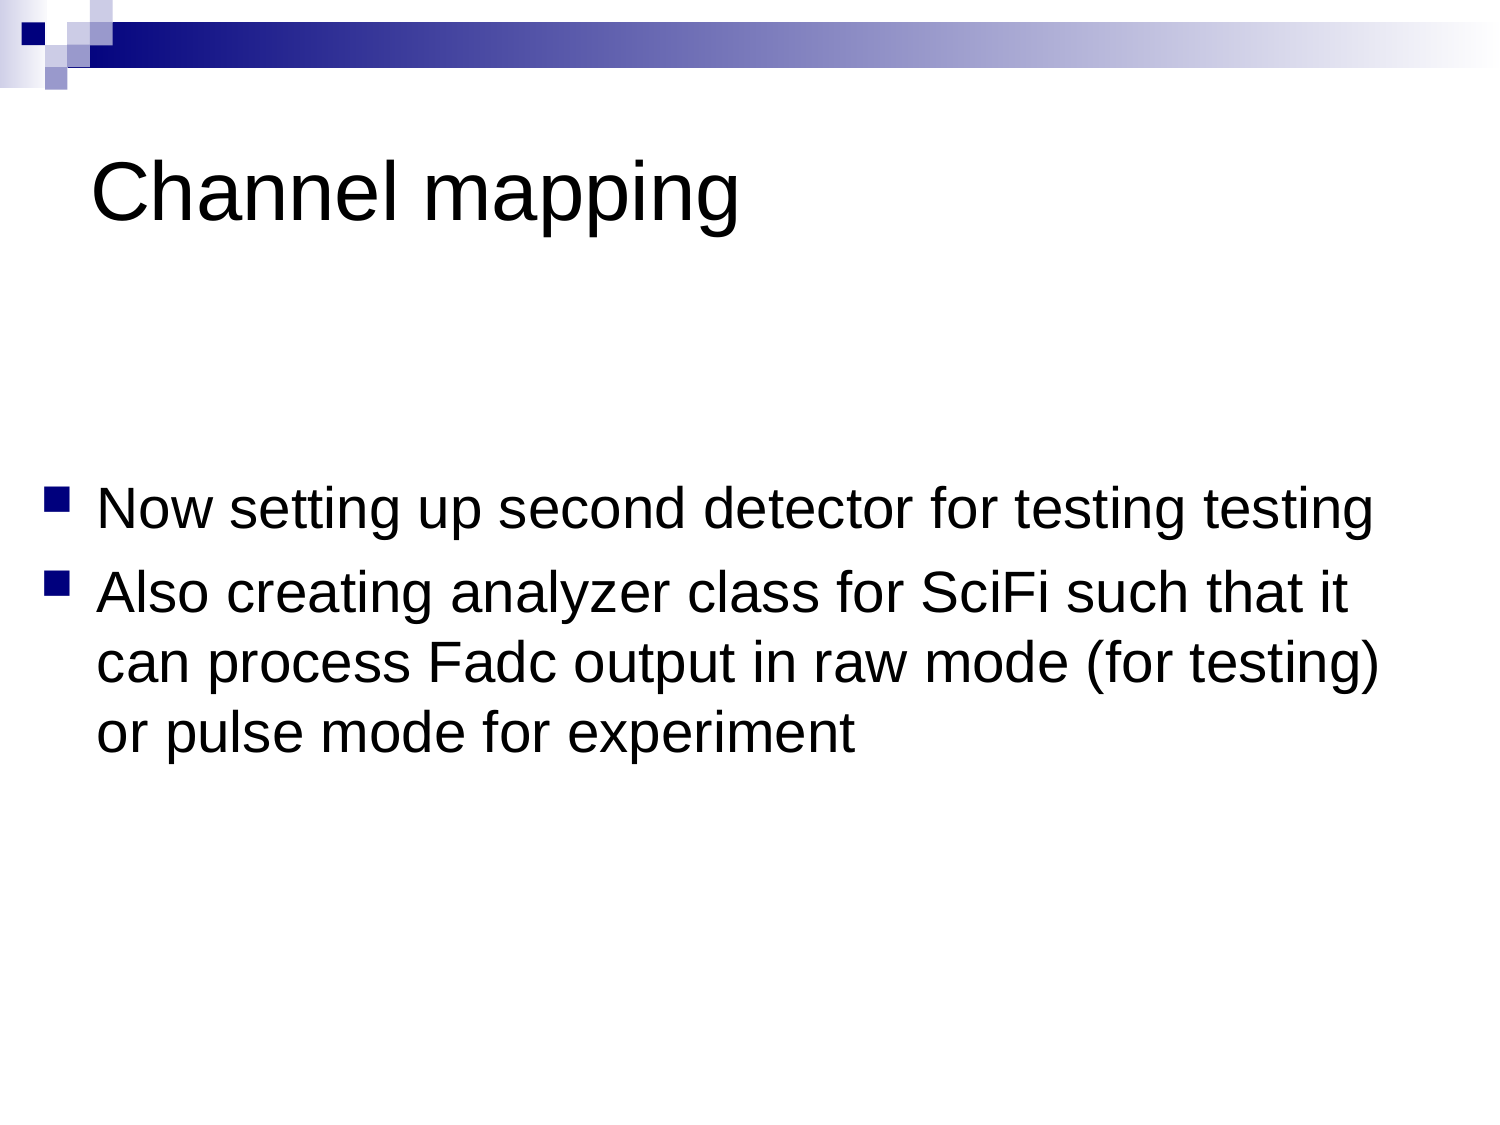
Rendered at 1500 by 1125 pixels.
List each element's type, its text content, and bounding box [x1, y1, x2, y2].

list Now setting up second detector for testing testing Also creating analyzer class for SciFi such that it can process Fadc output in raw mode (for testing) or pulse mode for experiment [25, 377, 1428, 1016]
title Channel mapping [75, 75, 1426, 300]
